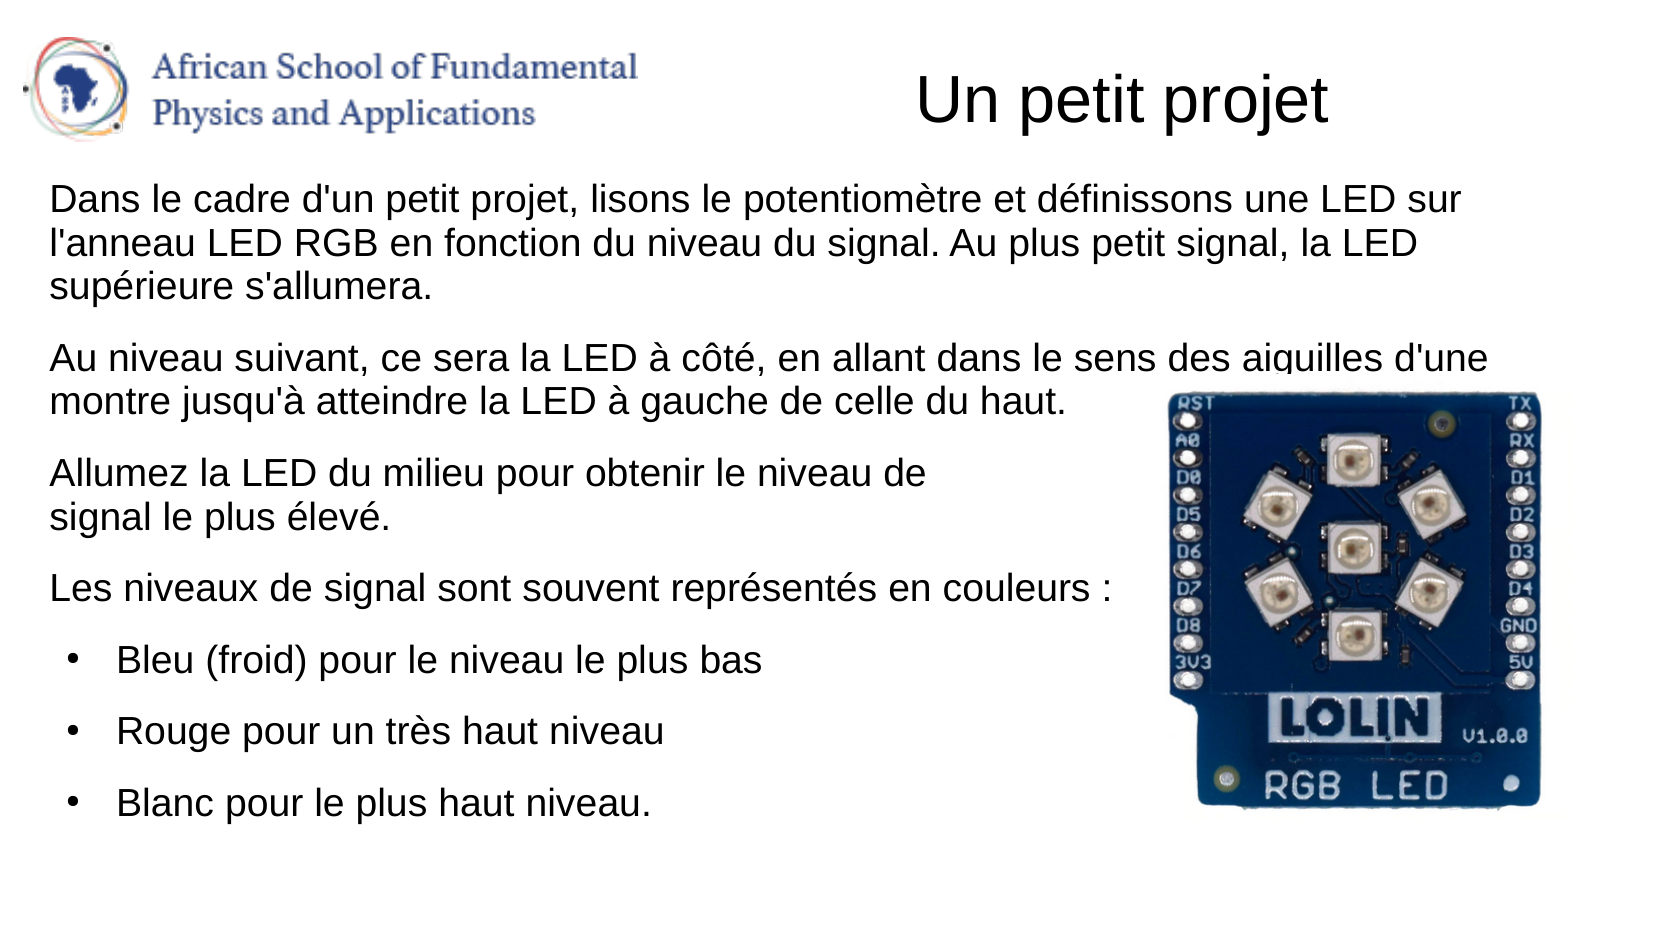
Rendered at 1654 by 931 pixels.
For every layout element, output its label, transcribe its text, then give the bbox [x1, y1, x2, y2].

title Un petit projet [635, 21, 1610, 177]
picture [1125, 374, 1574, 820]
list Dans le cadre d'un petit projet, lisons le potentiomètre et définissons une LED sur l'anneau LED RGB en fonction du niveau du signal. Au plus petit signal, la LED supérieure s'allumera. Au niveau suivant, ce sera la LED à côté, en allant dans le sens des aiguilles d'une montre jusqu'à atteindre la LED à gauche de celle du haut. Allumez la LED du milieu pour obtenir le niveau de signal le plus élevé. Les niveaux de signal sont souvent représentés en couleurs : Bleu (froid) pour le niveau le plus bas Rouge pour un très haut niveau Blanc pour le plus haut niveau. [49, 176, 1538, 826]
picture [23, 37, 635, 142]
